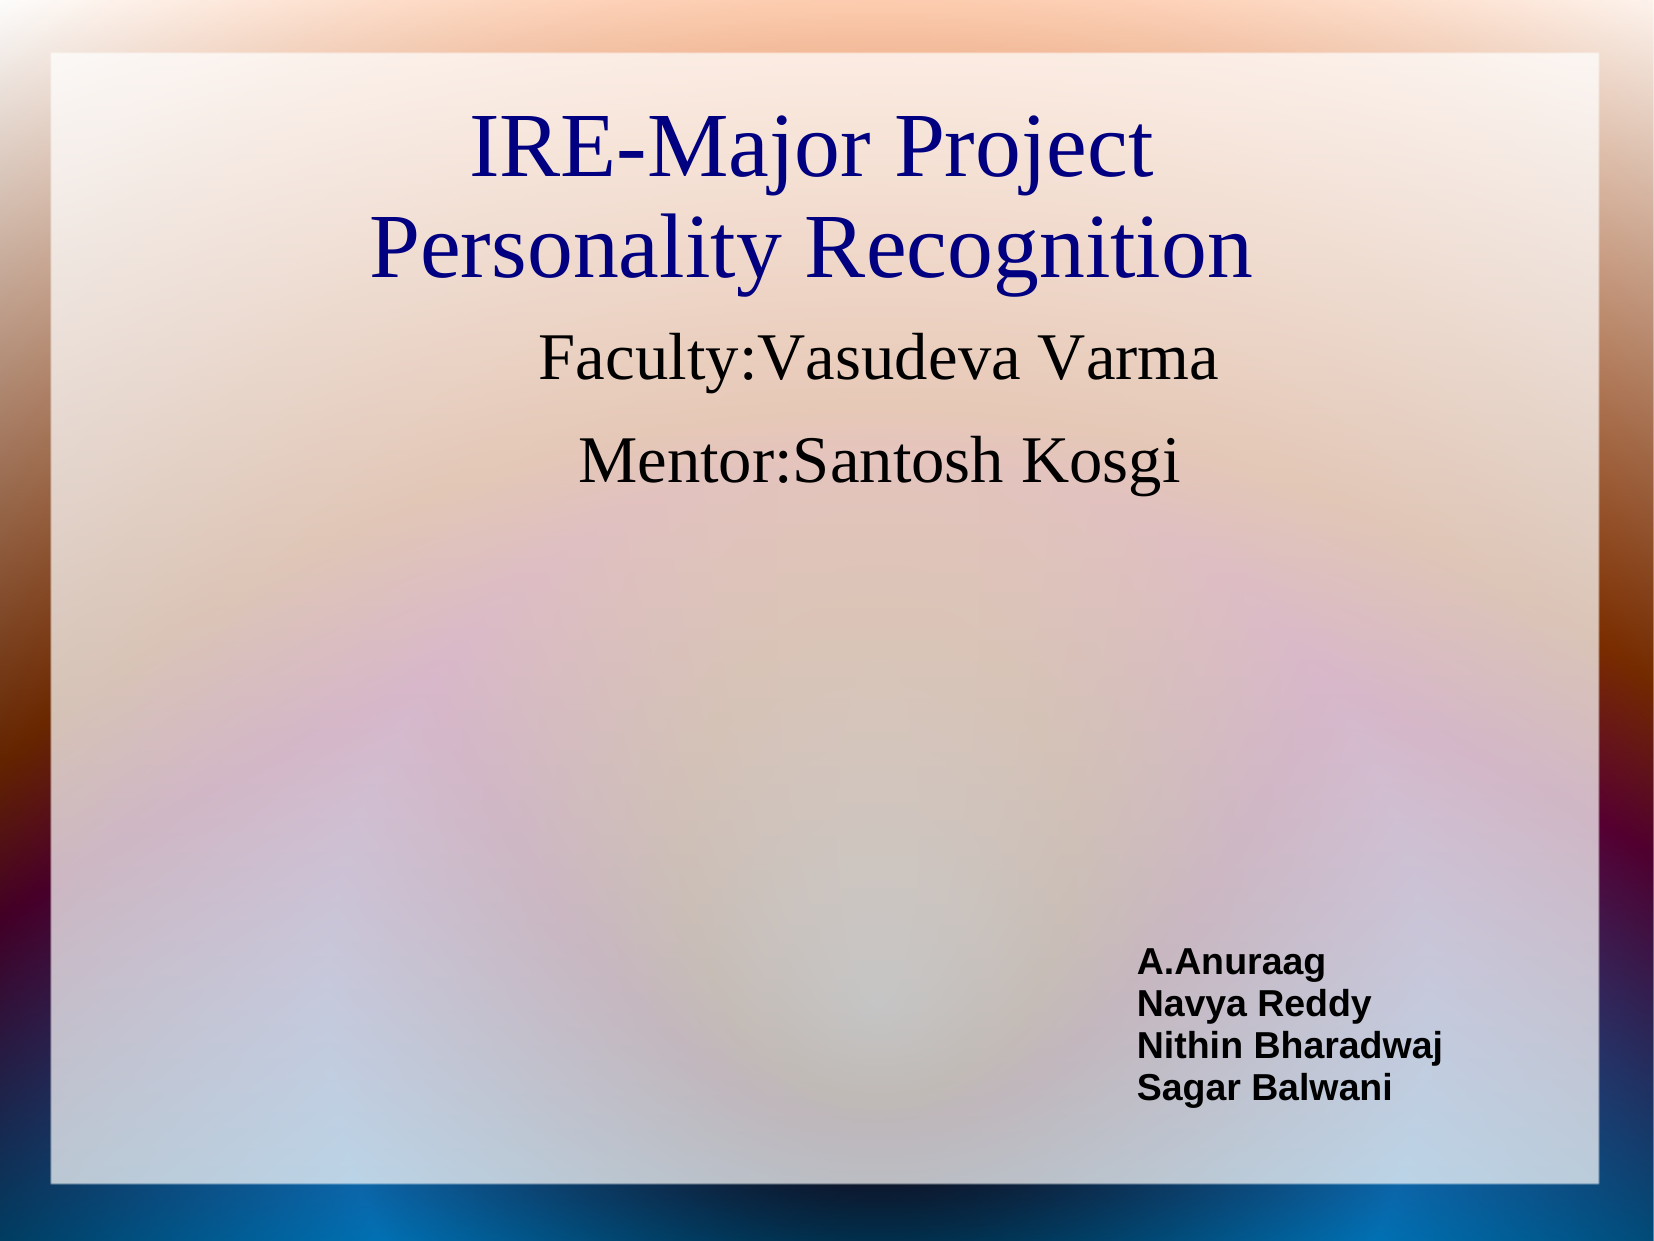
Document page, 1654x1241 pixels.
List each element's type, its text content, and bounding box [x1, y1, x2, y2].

list Faculty:Vasudeva Varma Mentor:Santosh Kosgi [118, 319, 1571, 604]
picture [0, 0, 1654, 1241]
text_box A.Anuraag Navya Reddy Nithin Bharadwaj Sagar Balwani [1122, 933, 1630, 1116]
title IRE-Major Project Personality Recognition [118, 94, 1506, 298]
